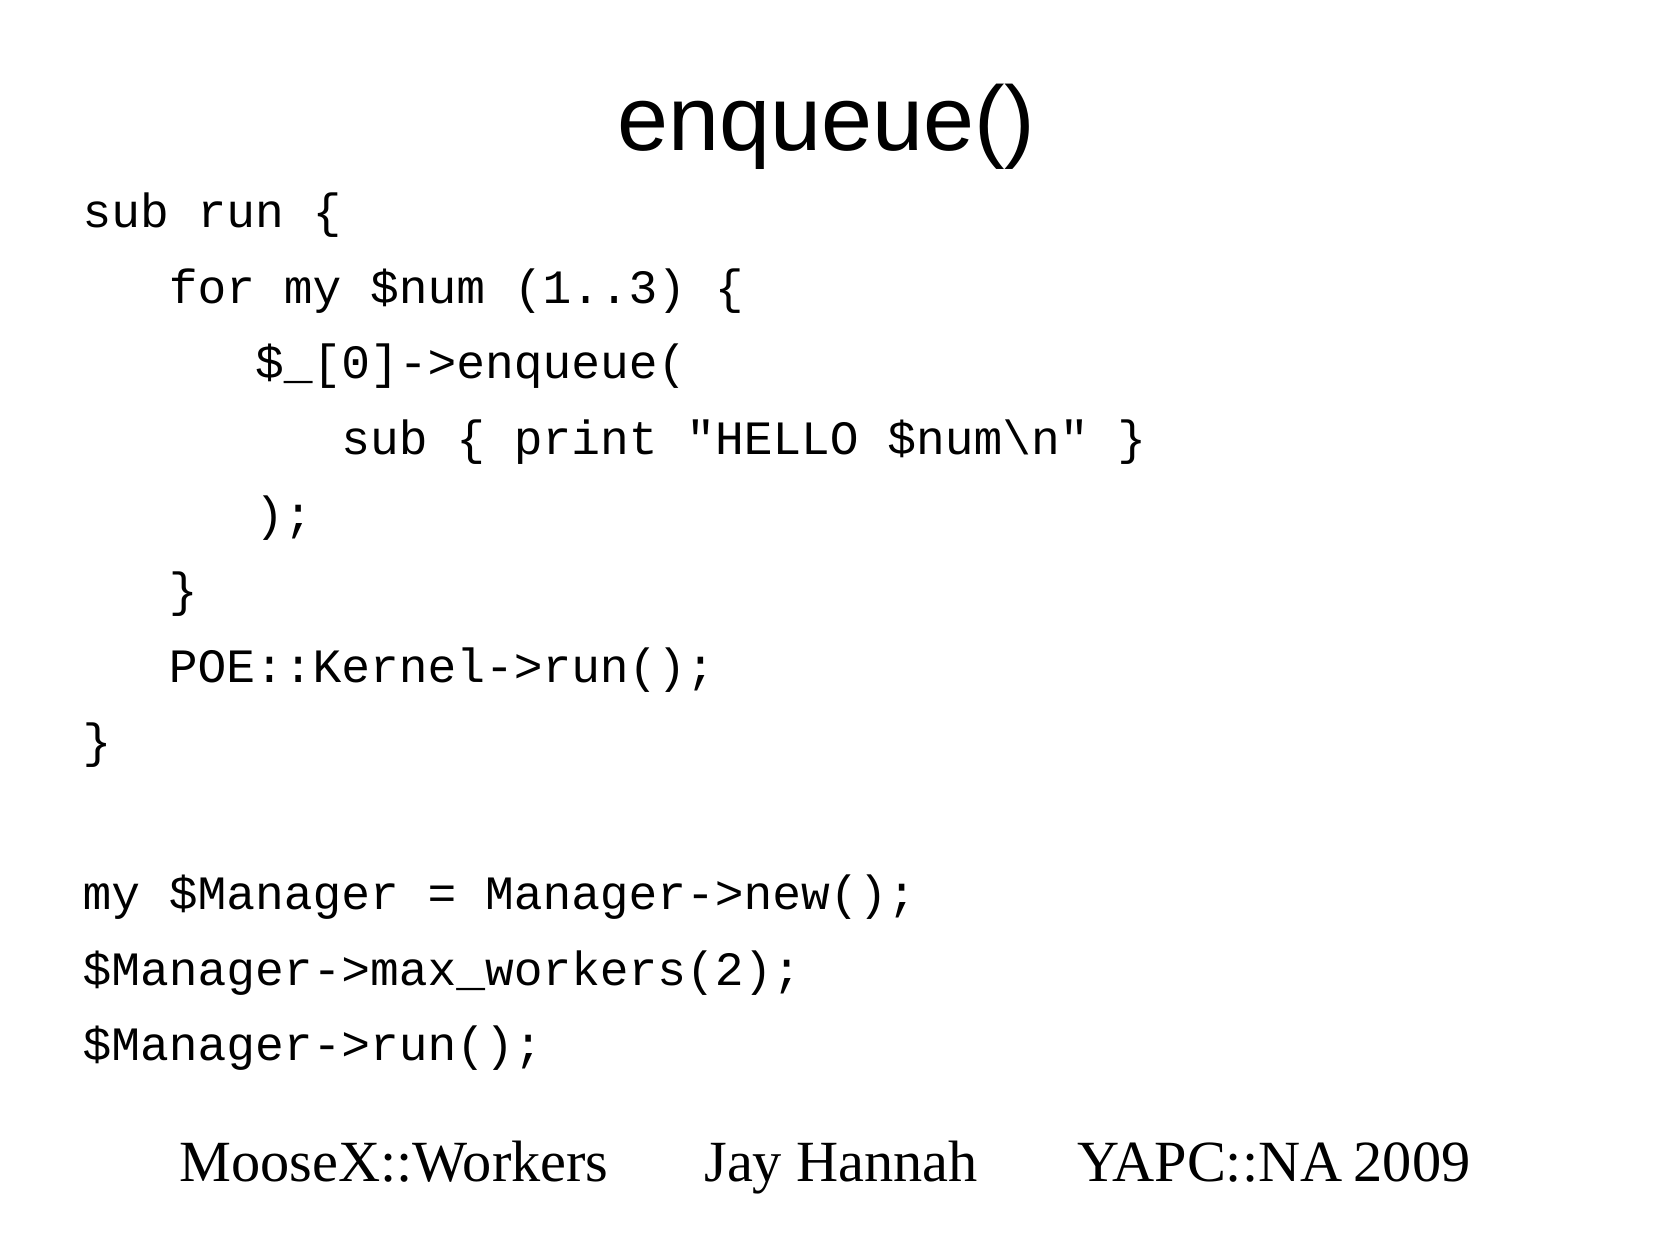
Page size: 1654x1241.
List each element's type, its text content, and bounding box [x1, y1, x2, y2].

list sub run { for my $num (1..3) { $_[0]->enqueue( sub { print "HELLO $num\n" } ); } POE::Kernel->run(); } my $Manager = Manager->new(); $Manager->max_workers(2); $Manager->run(); [82, 187, 1571, 1088]
title enqueue() [82, 49, 1571, 187]
